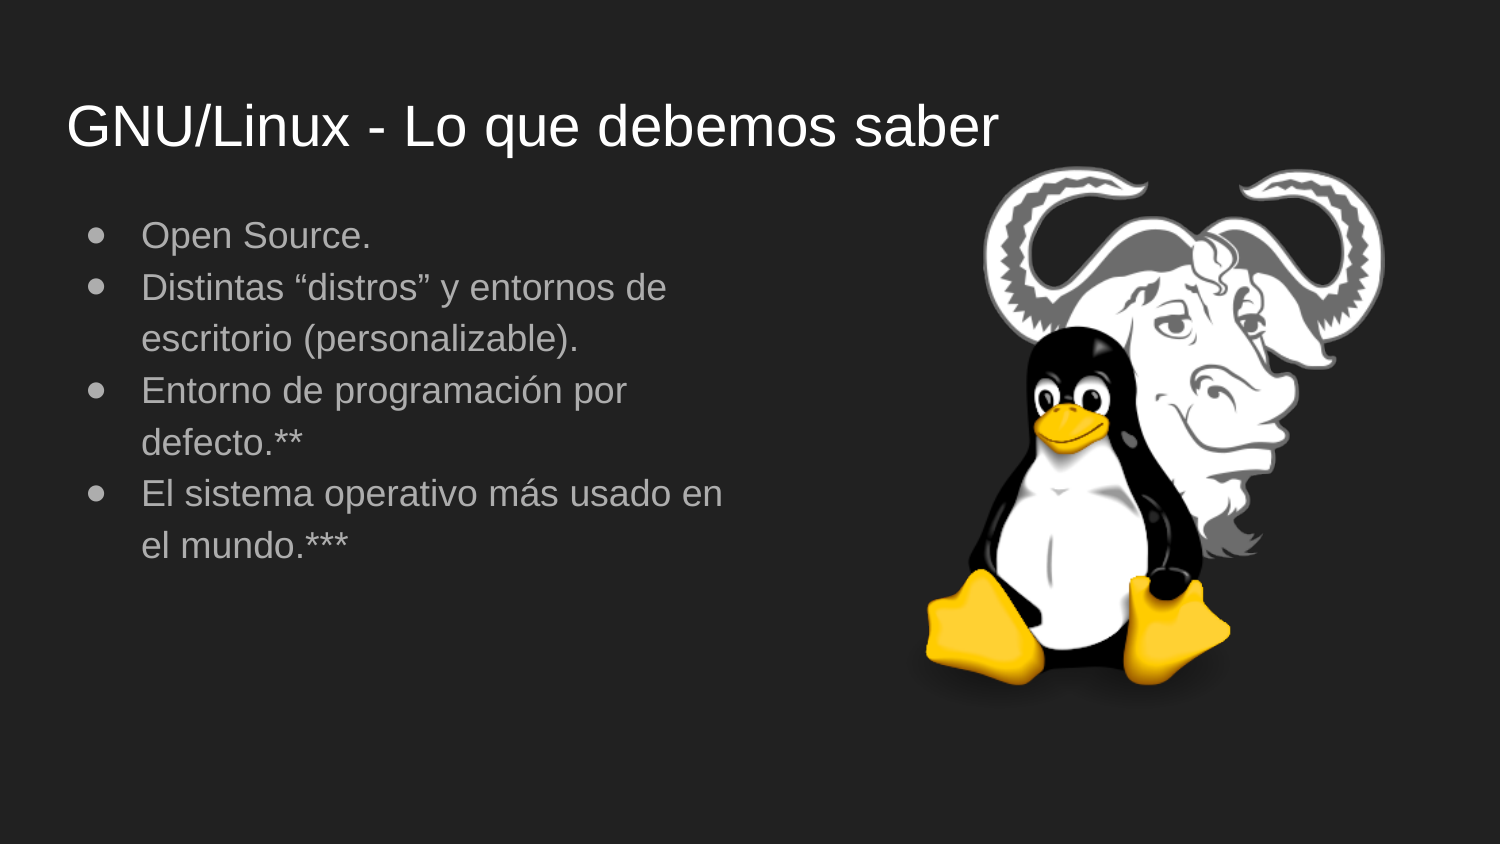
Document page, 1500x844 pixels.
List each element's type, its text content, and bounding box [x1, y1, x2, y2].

title GNU/Linux - Lo que debemos saber [51, 72, 1449, 167]
list Open Source. Distintas “distros” y entornos de escritorio (personalizable). Entorno de programación por defecto.** El sistema operativo más usado en el mundo.*** [51, 189, 750, 750]
picture [906, 166, 1385, 710]
